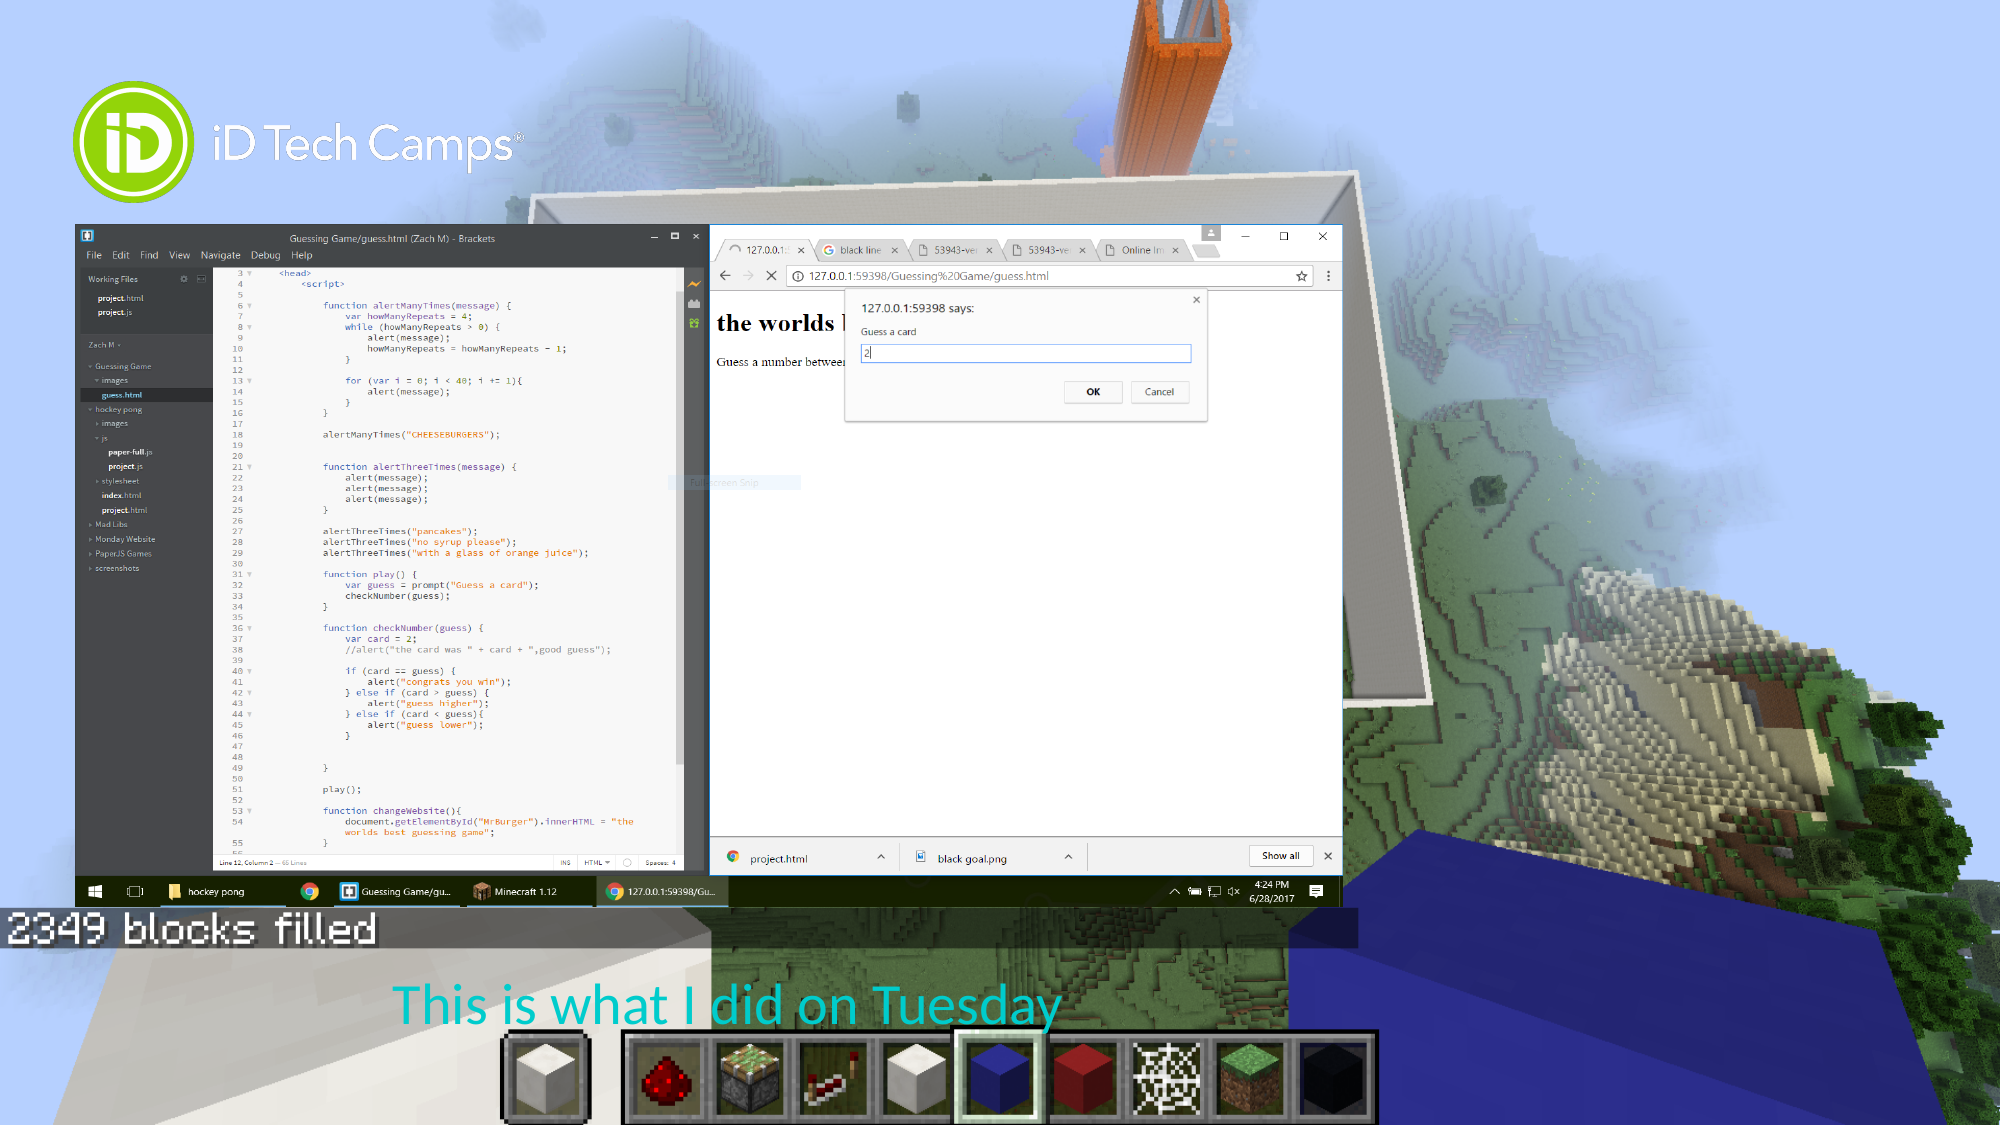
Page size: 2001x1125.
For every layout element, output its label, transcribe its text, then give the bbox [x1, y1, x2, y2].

text_box This is what I did on Tuesday [130, 958, 1079, 1065]
picture [0, 0, 2000, 1125]
